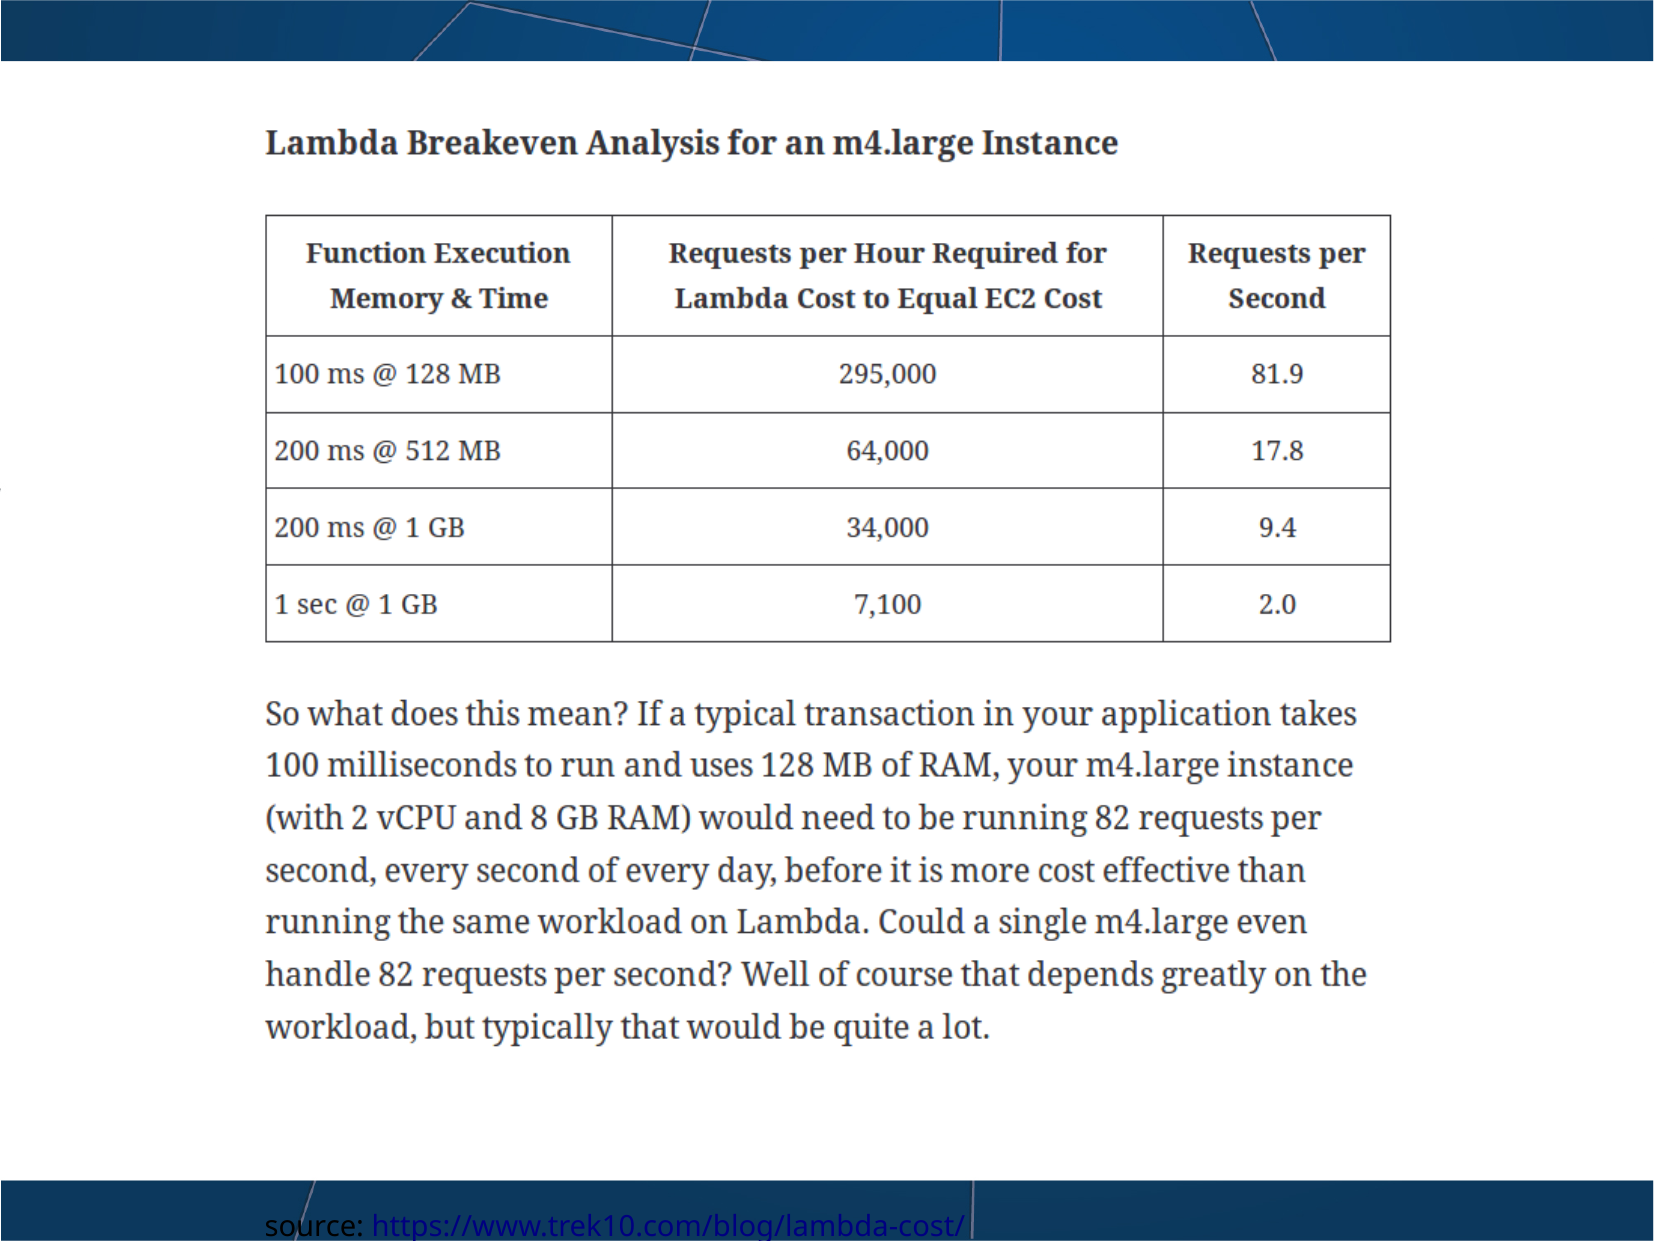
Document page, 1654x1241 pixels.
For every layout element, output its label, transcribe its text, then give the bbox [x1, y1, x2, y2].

picture [760, 1222, 769, 1234]
list source: https://www.trek10.com/blog/lambda-cost/ [82, 355, 1571, 1148]
picture [415, 1222, 424, 1234]
picture [0, 0, 1654, 1241]
